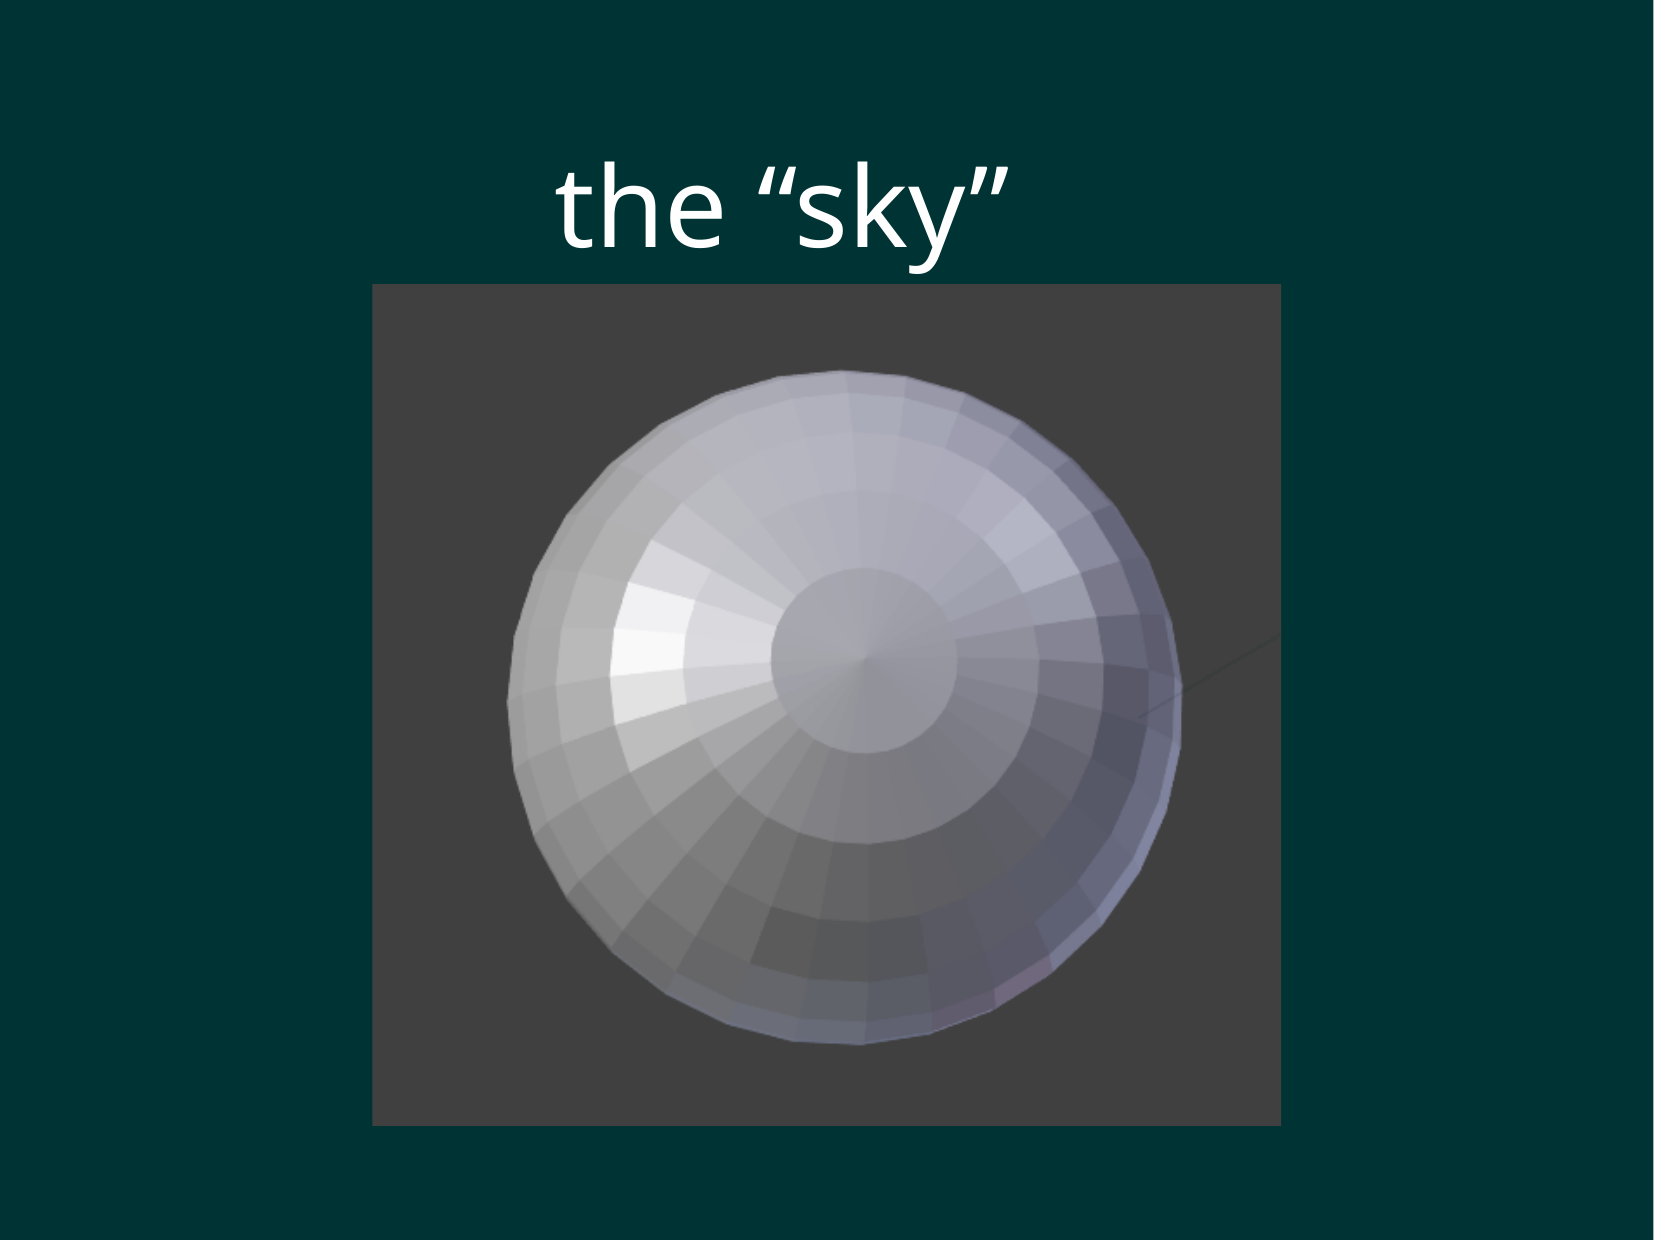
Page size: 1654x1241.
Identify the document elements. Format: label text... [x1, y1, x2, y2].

picture [372, 284, 1282, 1126]
text_box the “sky” [540, 120, 1156, 284]
